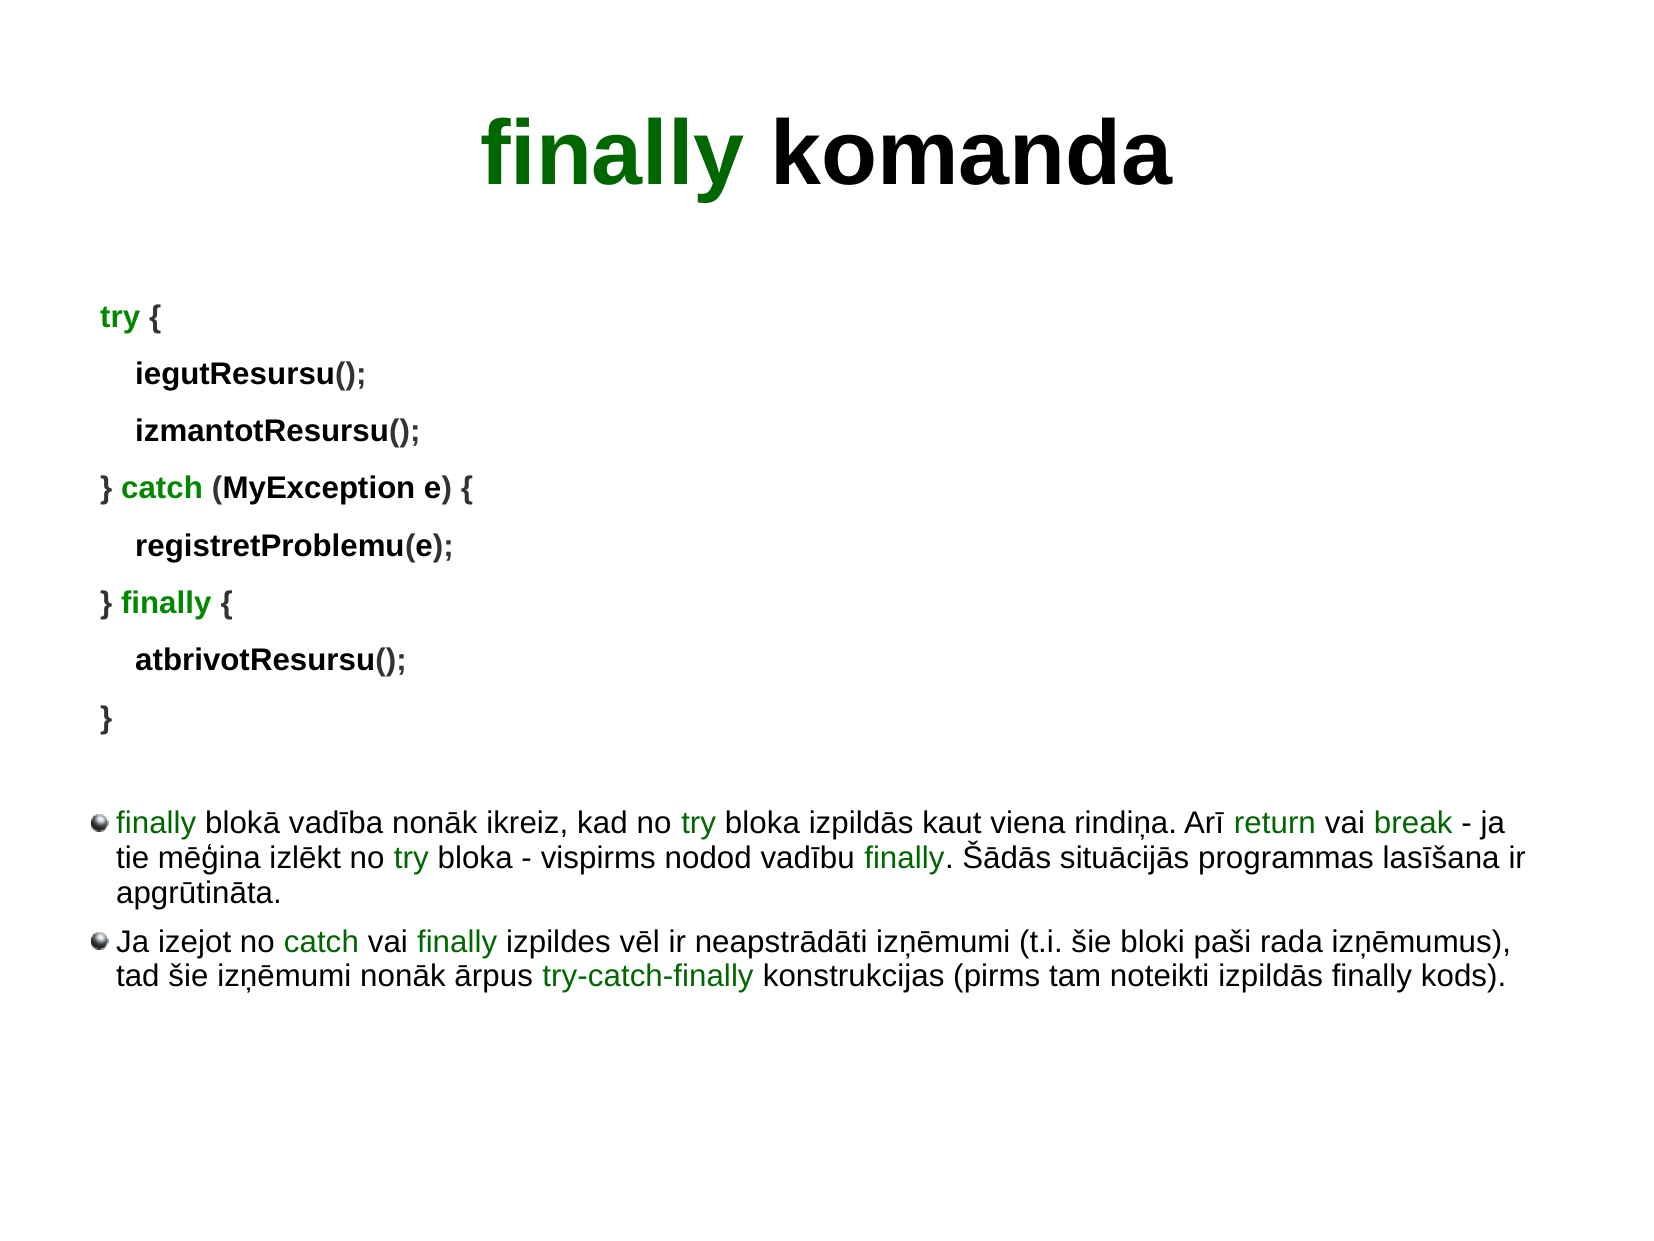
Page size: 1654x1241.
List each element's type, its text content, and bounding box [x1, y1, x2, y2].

title finally komanda [82, 49, 1571, 257]
list try { iegutResursu(); izmantotResursu(); } catch (MyException e) { registretProblemu(e); } finally { atbrivotResursu(); } finally blokā vadība nonāk ikreiz, kad no try bloka izpildās kaut viena rindiņa. Arī return vai break - ja tie mēģina izlēkt no try bloka - vispirms nodod vadību finally. Šādās situācijās programmas lasīšana ir apgrūtināta. Ja izejot no catch vai finally izpildes vēl ir neapstrādāti izņēmumi (t.i. šie bloki paši rada izņēmumus), tad šie izņēmumi nonāk ārpus try-catch-finally konstrukcijas (pirms tam noteikti izpildās finally kods). [82, 290, 1538, 1010]
